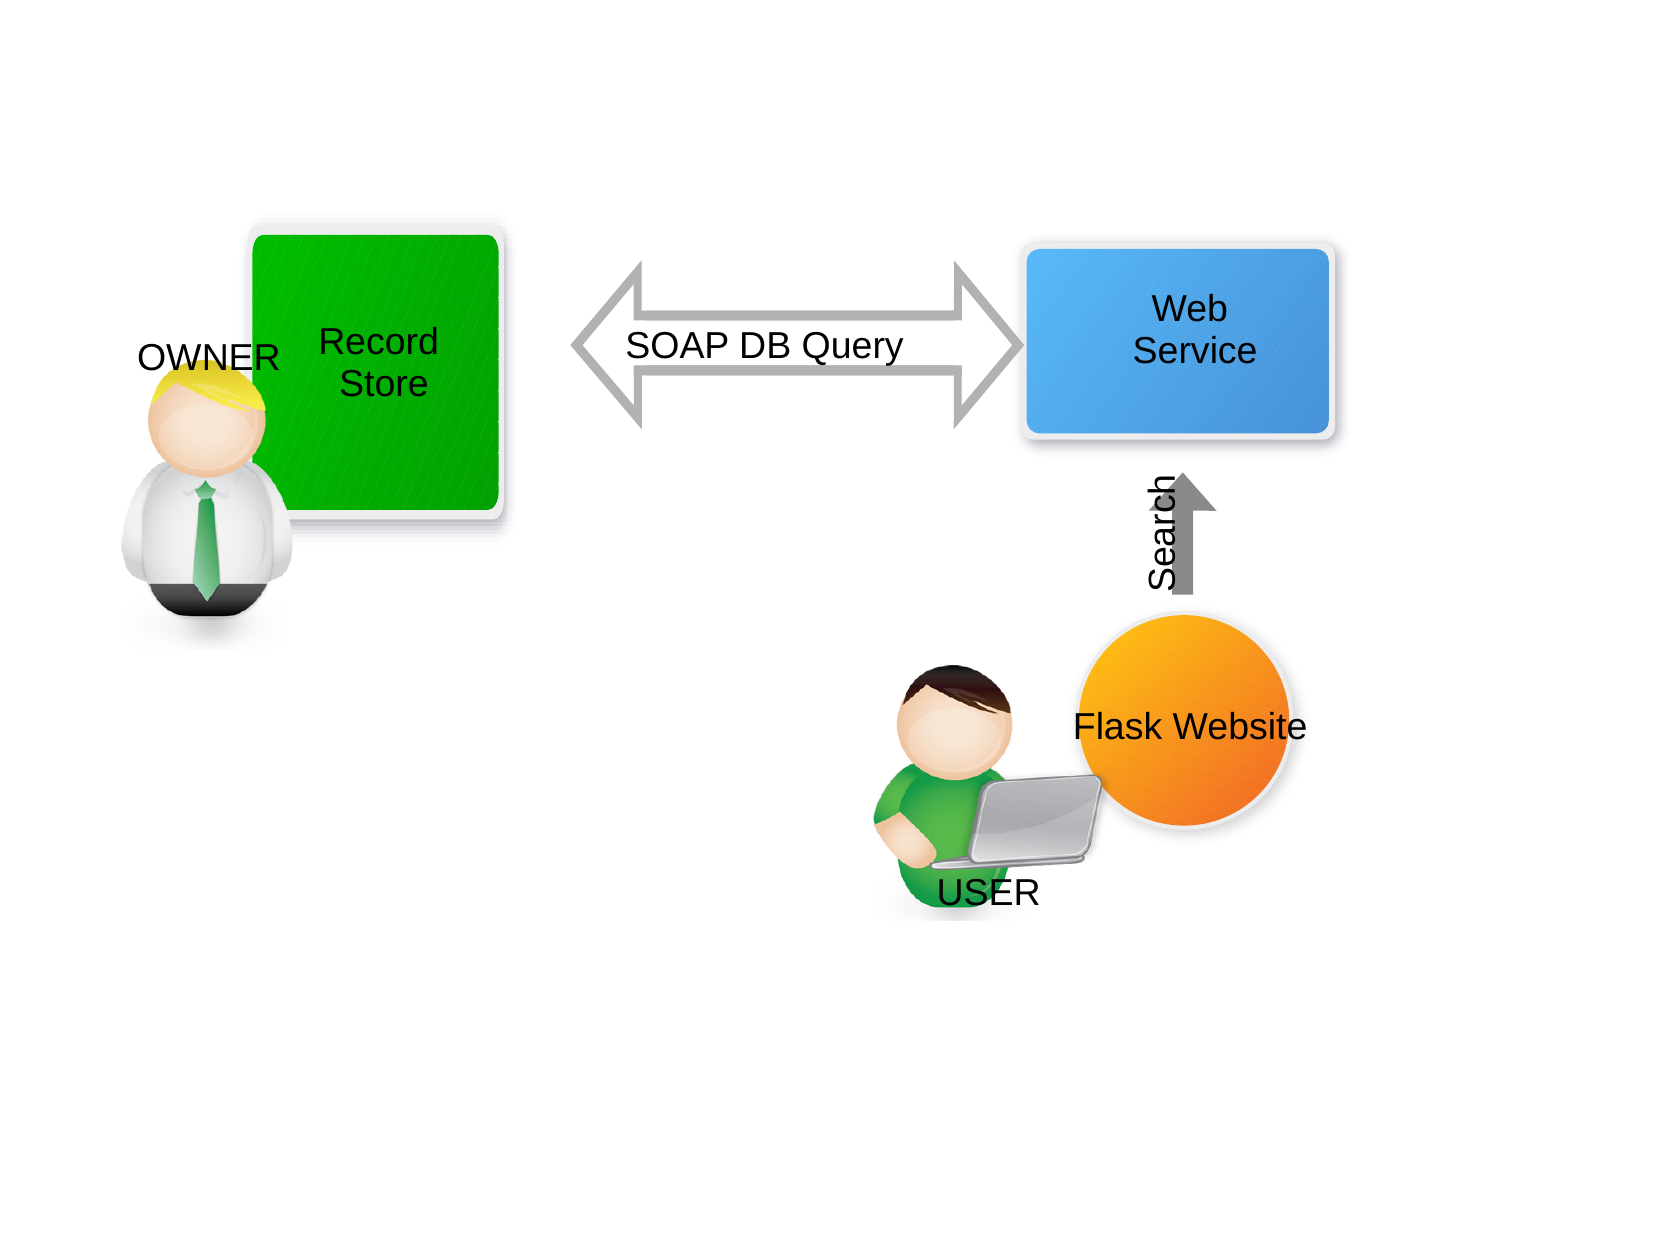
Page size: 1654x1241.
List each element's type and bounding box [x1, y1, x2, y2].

picture [94, 200, 532, 650]
picture [862, 602, 1318, 921]
picture [566, 228, 1371, 595]
